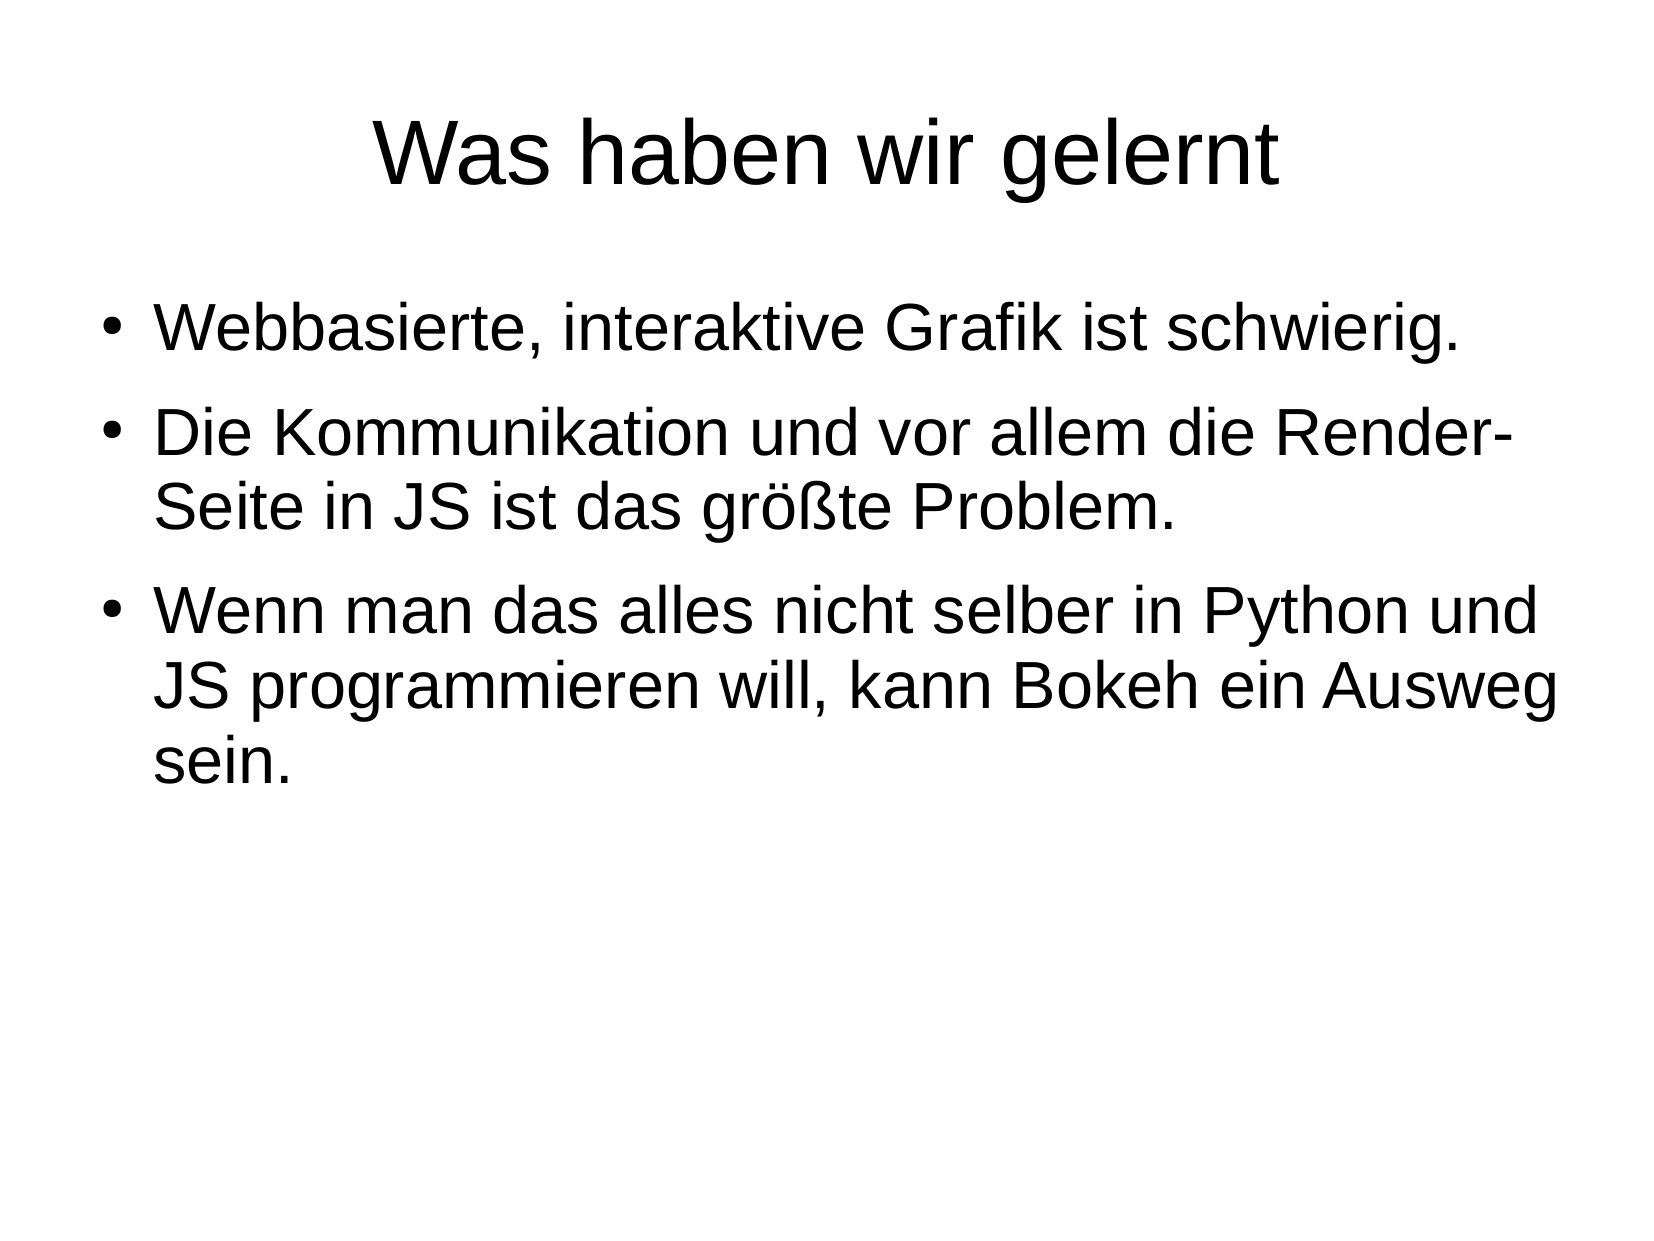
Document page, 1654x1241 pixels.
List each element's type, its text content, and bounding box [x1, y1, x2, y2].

list Webbasierte, interaktive Grafik ist schwierig. Die Kommunikation und vor allem die Render-Seite in JS ist das größte Problem. Wenn man das alles nicht selber in Python und JS programmieren will, kann Bokeh ein Ausweg sein. [82, 290, 1571, 1010]
title Was haben wir gelernt [82, 49, 1571, 257]
